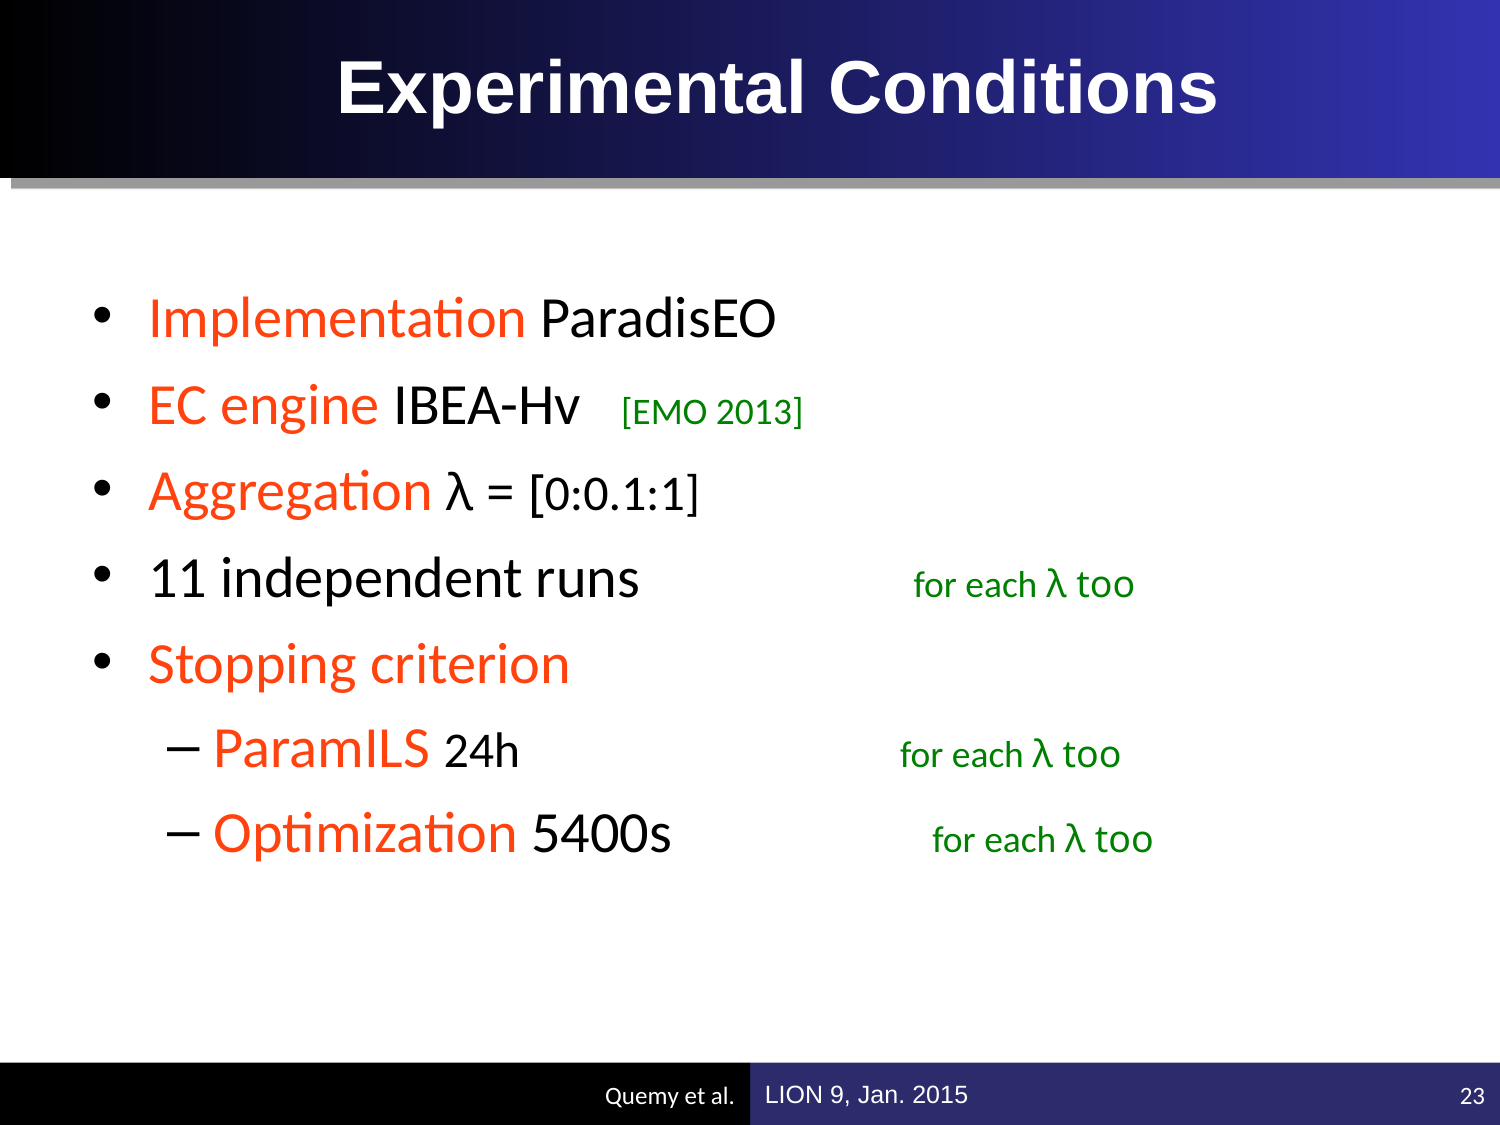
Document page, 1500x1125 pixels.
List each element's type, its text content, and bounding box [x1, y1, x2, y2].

text_box Experimental Conditions [322, 31, 1379, 137]
list Implementation ParadisEO EC engine IBEA-Hv [EMO 2013] Aggregation λ = [0:0.1:1] 11 independent runs for each λ too Stopping criterion ParamILS 24h for each λ too Optimization 5400s for each λ too [77, 271, 1457, 993]
